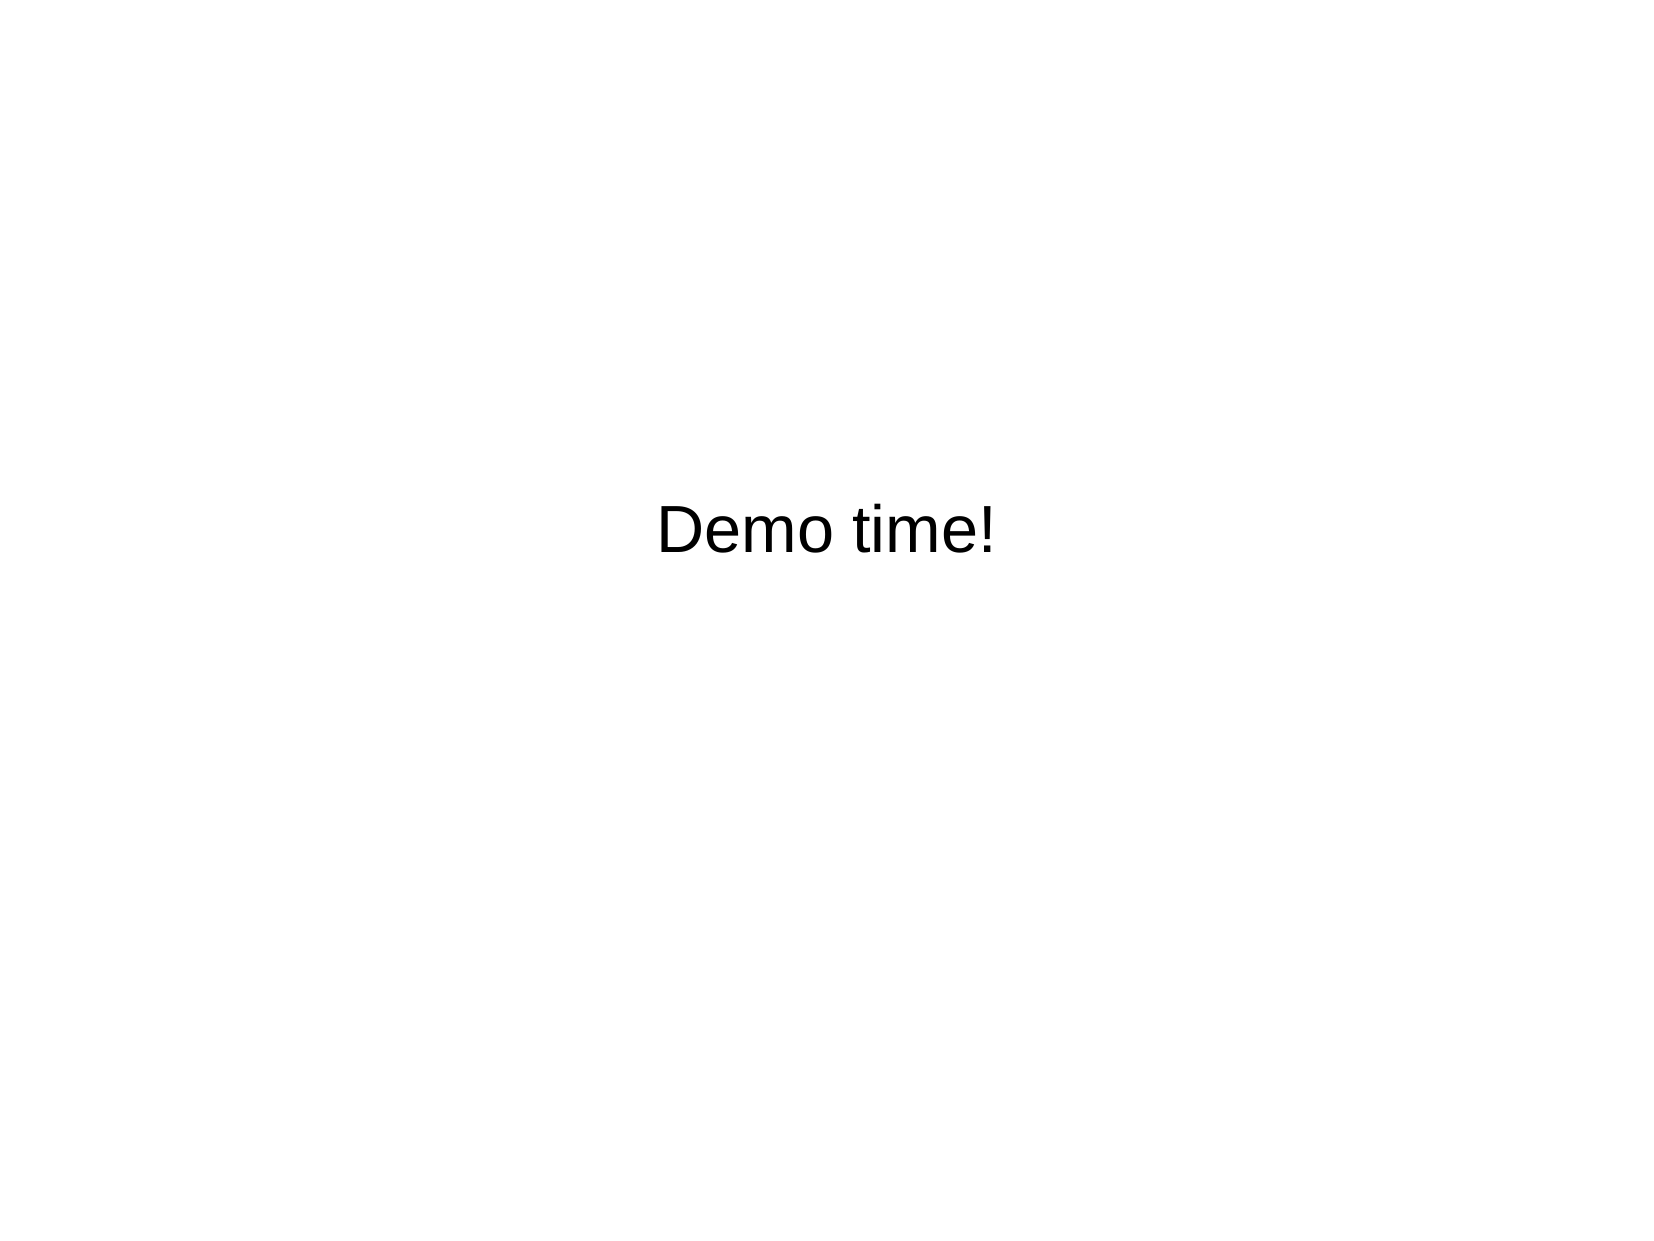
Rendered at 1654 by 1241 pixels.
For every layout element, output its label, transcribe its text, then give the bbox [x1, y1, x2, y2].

subtitle Demo time! [82, 49, 1571, 1010]
